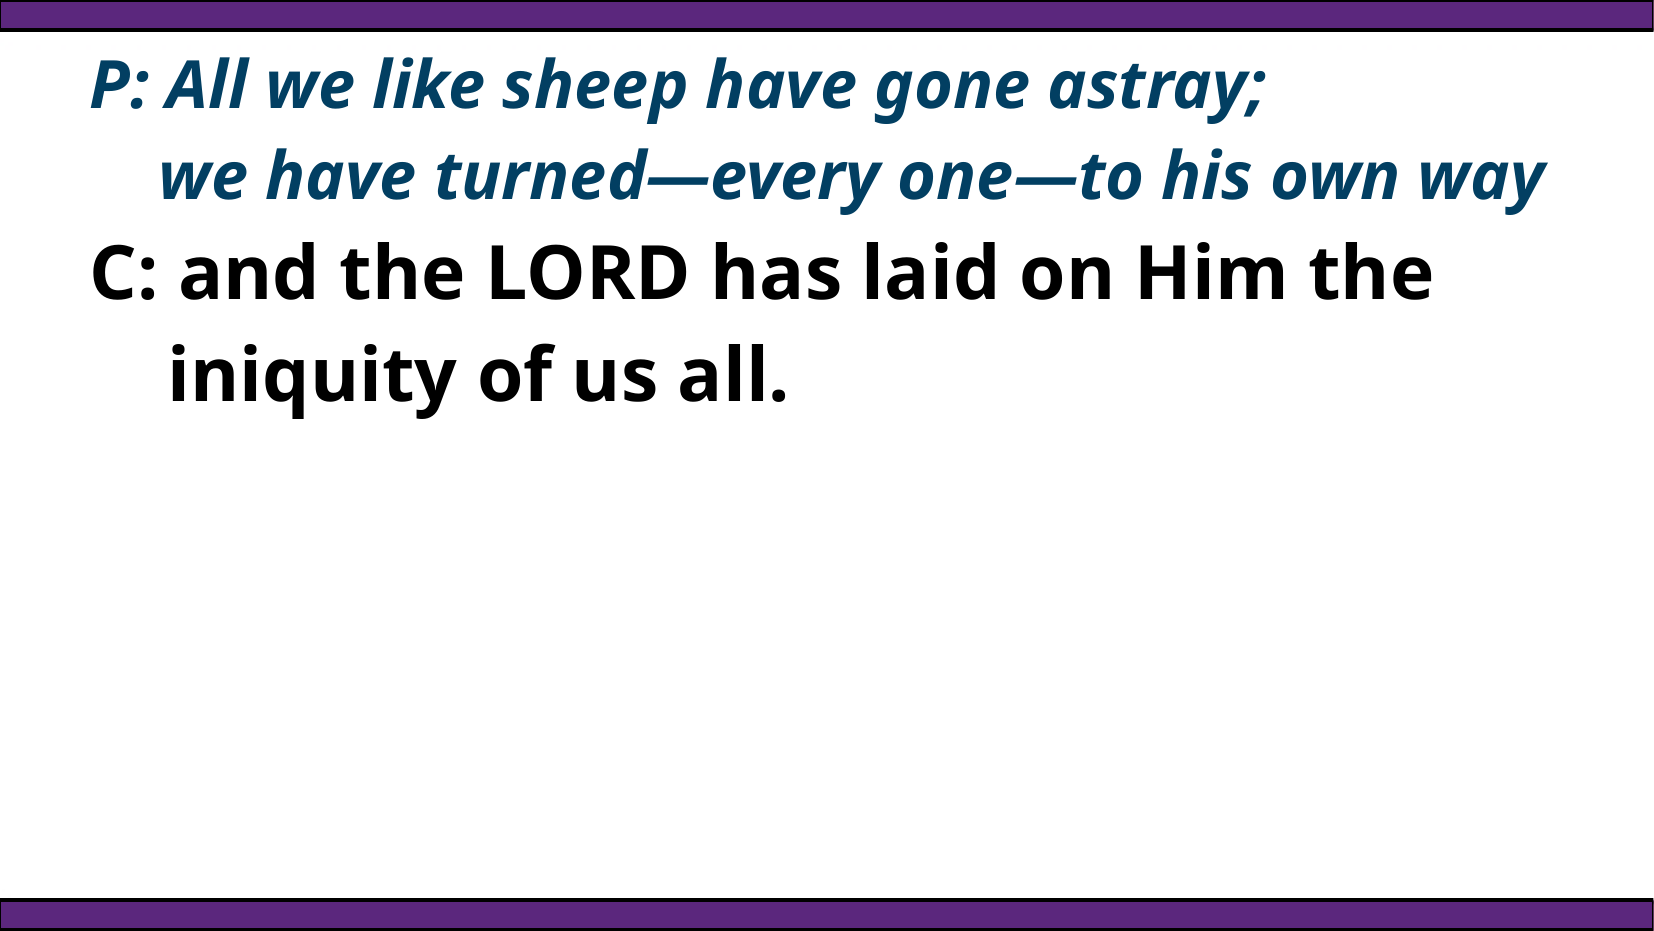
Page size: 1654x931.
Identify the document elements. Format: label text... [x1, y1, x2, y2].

picture [0, 31, 1654, 900]
text_box P: All we like sheep have gone astray; we have turned—every one—to his own way C: and the Lord has laid on Him the iniquity of us all. [75, 30, 1576, 422]
text_box [0, 900, 1654, 931]
text_box [0, 0, 1654, 31]
